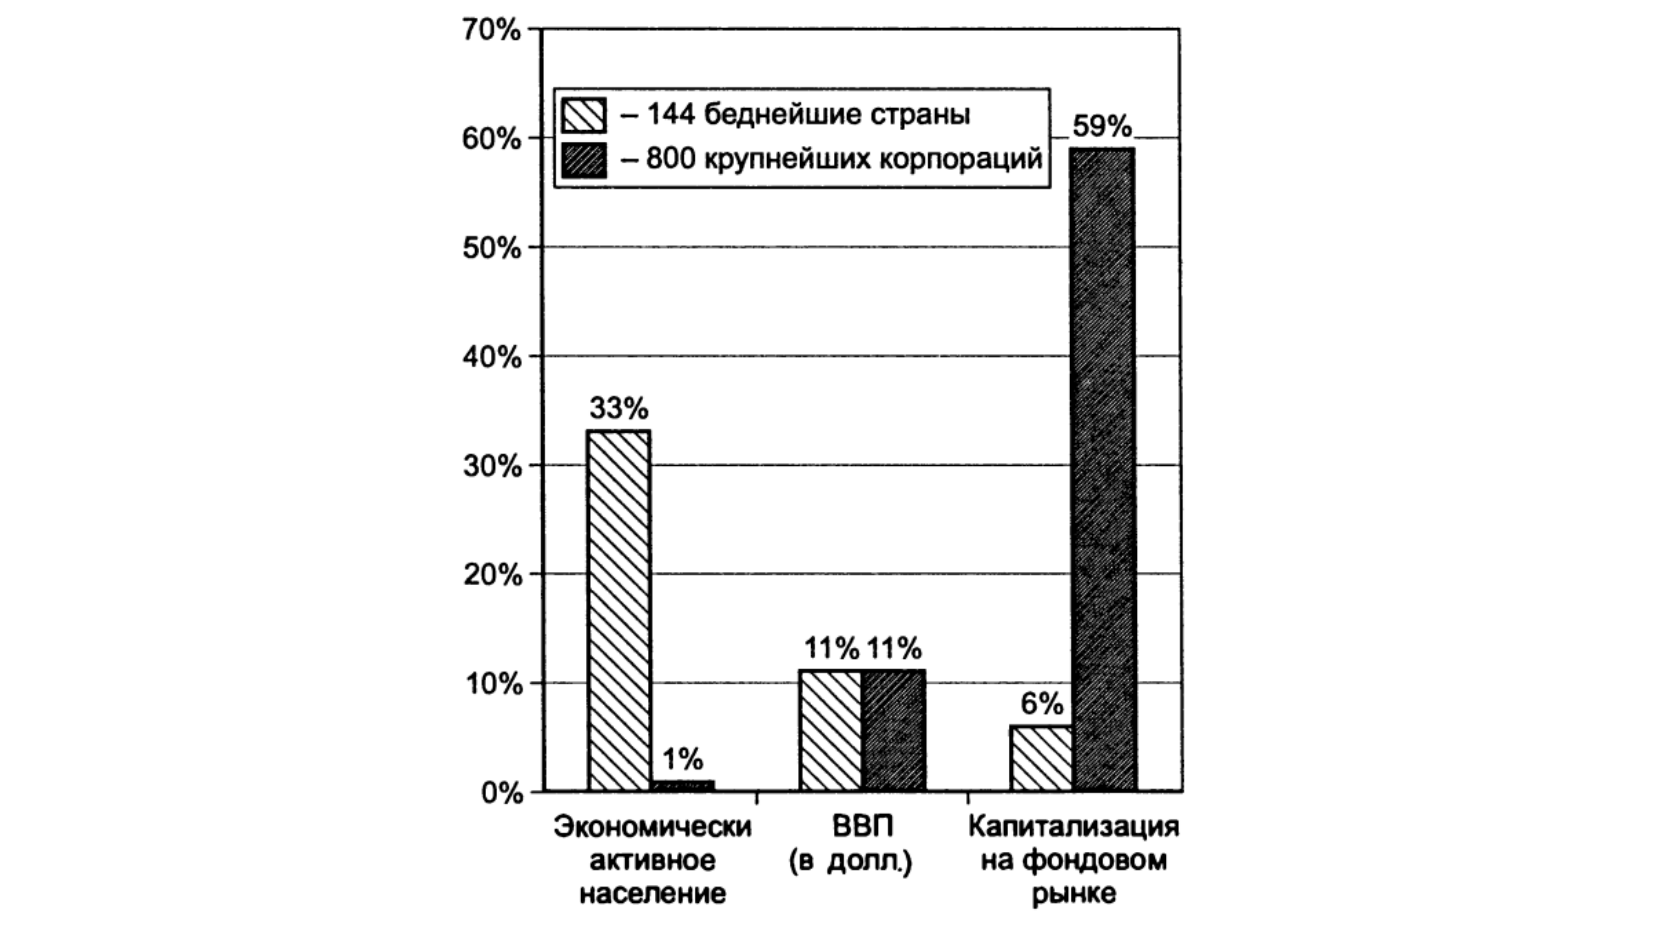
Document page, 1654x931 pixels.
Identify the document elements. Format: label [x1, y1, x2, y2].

picture [446, 0, 1238, 931]
